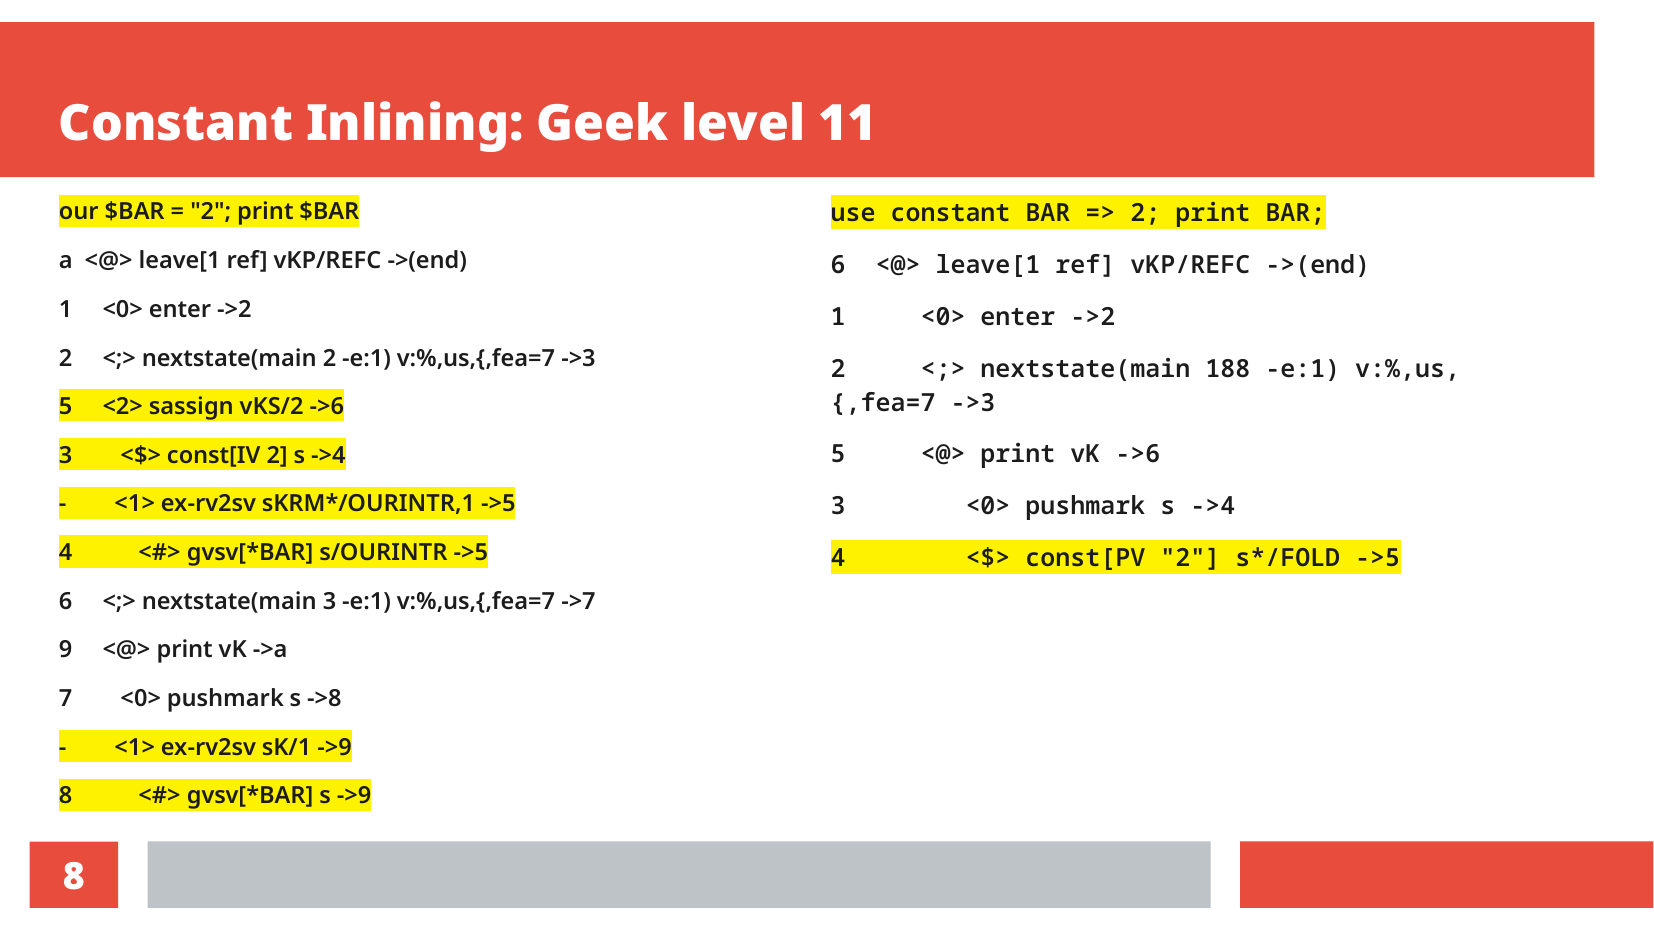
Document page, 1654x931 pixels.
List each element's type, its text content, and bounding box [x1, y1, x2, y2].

title Constant Inlining: Geek level 11 [59, 44, 1595, 156]
list our $BAR = "2"; print $BAR a <@> leave[1 ref] vKP/REFC ->(end) 1 <0> enter ->2 2 <;> nextstate(main 2 -e:1) v:%,us,{,fea=7 ->3 5 <2> sassign vKS/2 ->6 3 <$> const[IV 2] s ->4 - <1> ex-rv2sv sKRM*/OURINTR,1 ->5 4 <#> gvsv[*BAR] s/OURINTR ->5 6 <;> nextstate(main 3 -e:1) v:%,us,{,fea=7 ->7 9 <@> print vK ->a 7 <0> pushmark s ->8 - <1> ex-rv2sv sK/1 ->9 8 <#> gvsv[*BAR] s ->9 [59, 195, 794, 820]
list use constant BAR => 2; print BAR; 6 <@> leave[1 ref] vKP/REFC ->(end) 1 <0> enter ->2 2 <;> nextstate(main 188 -e:1) v:%,us,{,fea=7 ->3 5 <@> print vK ->6 3 <0> pushmark s ->4 4 <$> const[PV "2"] s*/FOLD ->5 [830, 195, 1566, 820]
